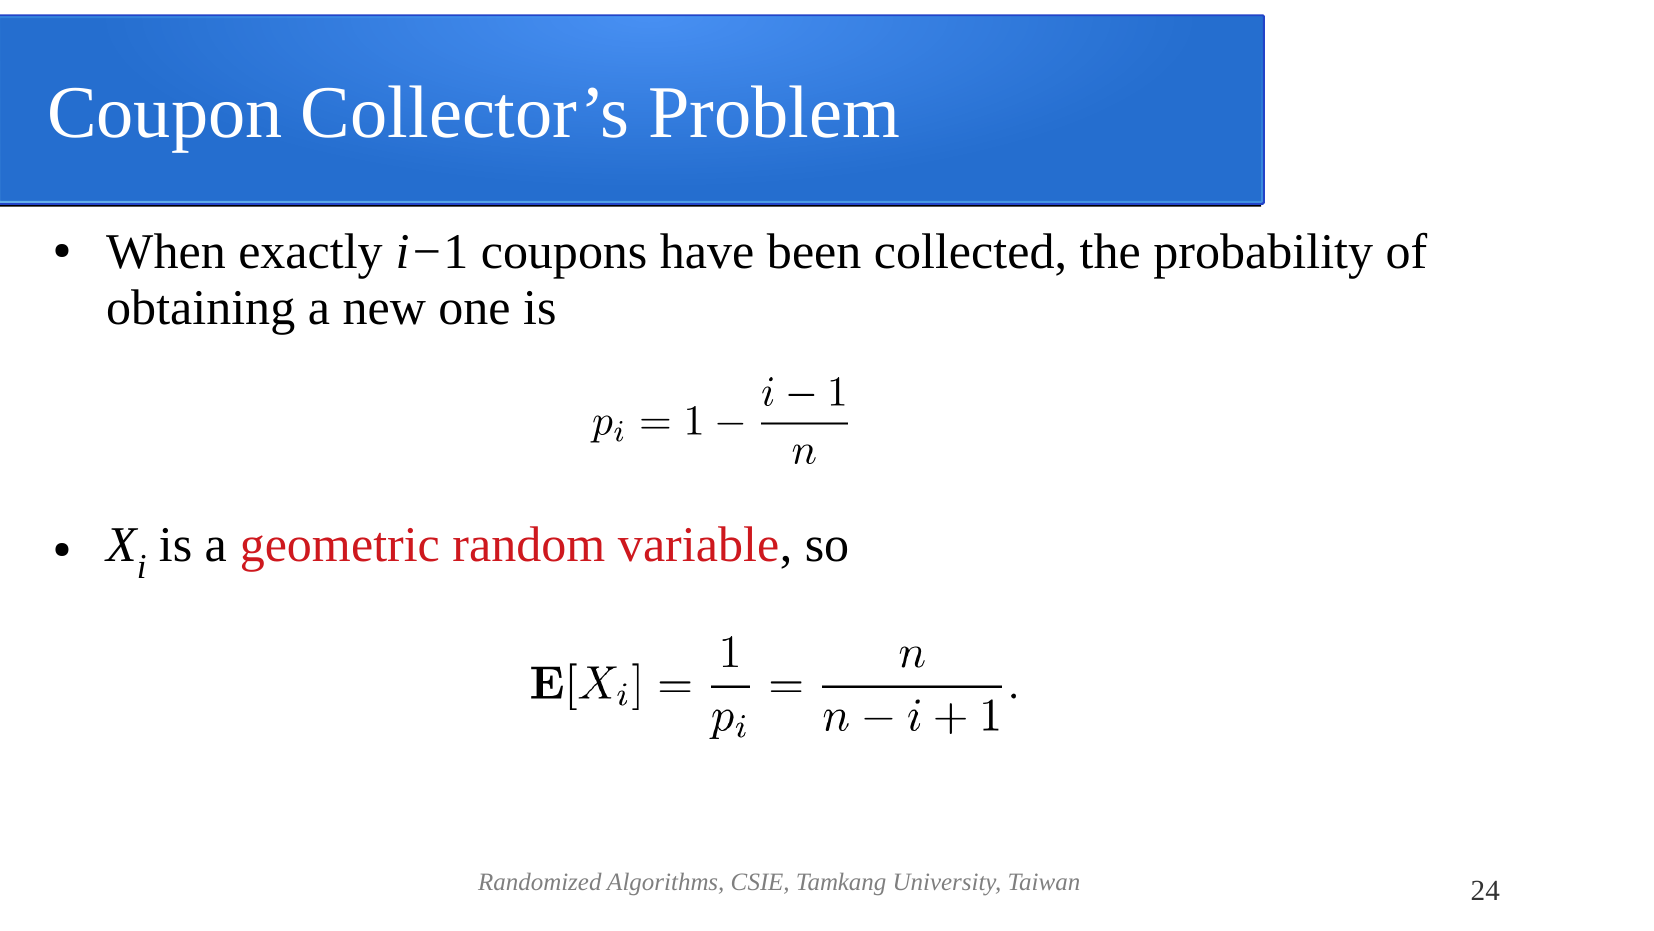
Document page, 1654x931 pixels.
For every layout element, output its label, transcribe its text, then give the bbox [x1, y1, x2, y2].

list When exactly i−1 coupons have been collected, the probability of obtaining a new one is Xi is a geometric random variable, so [35, 224, 1524, 764]
picture [590, 377, 848, 464]
picture [531, 636, 1016, 739]
title Coupon Collector’s Problem [47, 35, 1199, 189]
